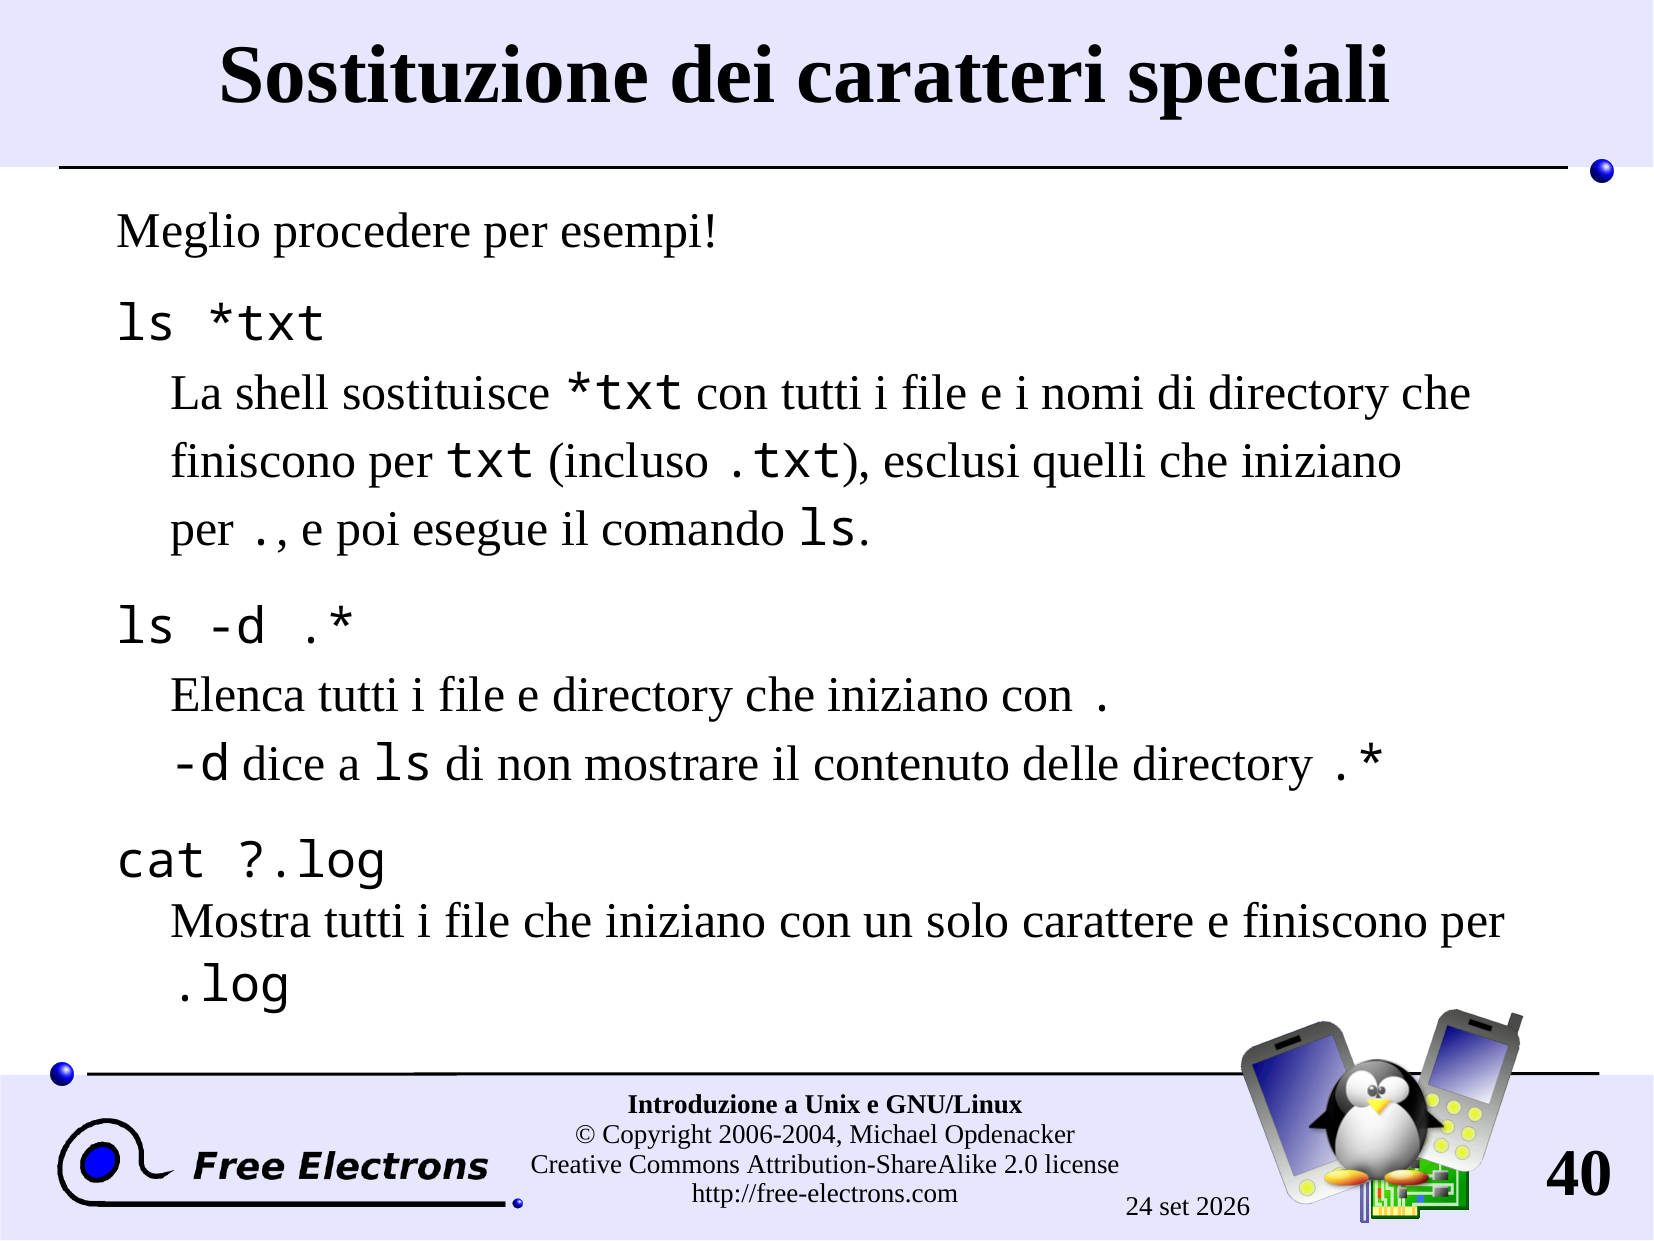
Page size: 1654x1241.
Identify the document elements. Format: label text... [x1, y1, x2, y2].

list Meglio procedere per esempi! ls *txt La shell sostituisce *txt con tutti i file e i nomi di directory che finiscono per txt (incluso .txt), esclusi quelli che iniziano per ., e poi esegue il comando ls. ls -d .* Elenca tutti i file e directory che iniziano con . -d dice a ls di non mostrare il contenuto delle directory .* cat ?.log Mostra tutti i file che iniziano con un solo carattere e finiscono per .log [99, 202, 1512, 1086]
picture [1238, 1005, 1538, 1241]
picture [50, 1107, 527, 1216]
title Sostituzione dei caratteri speciali [60, 20, 1551, 130]
